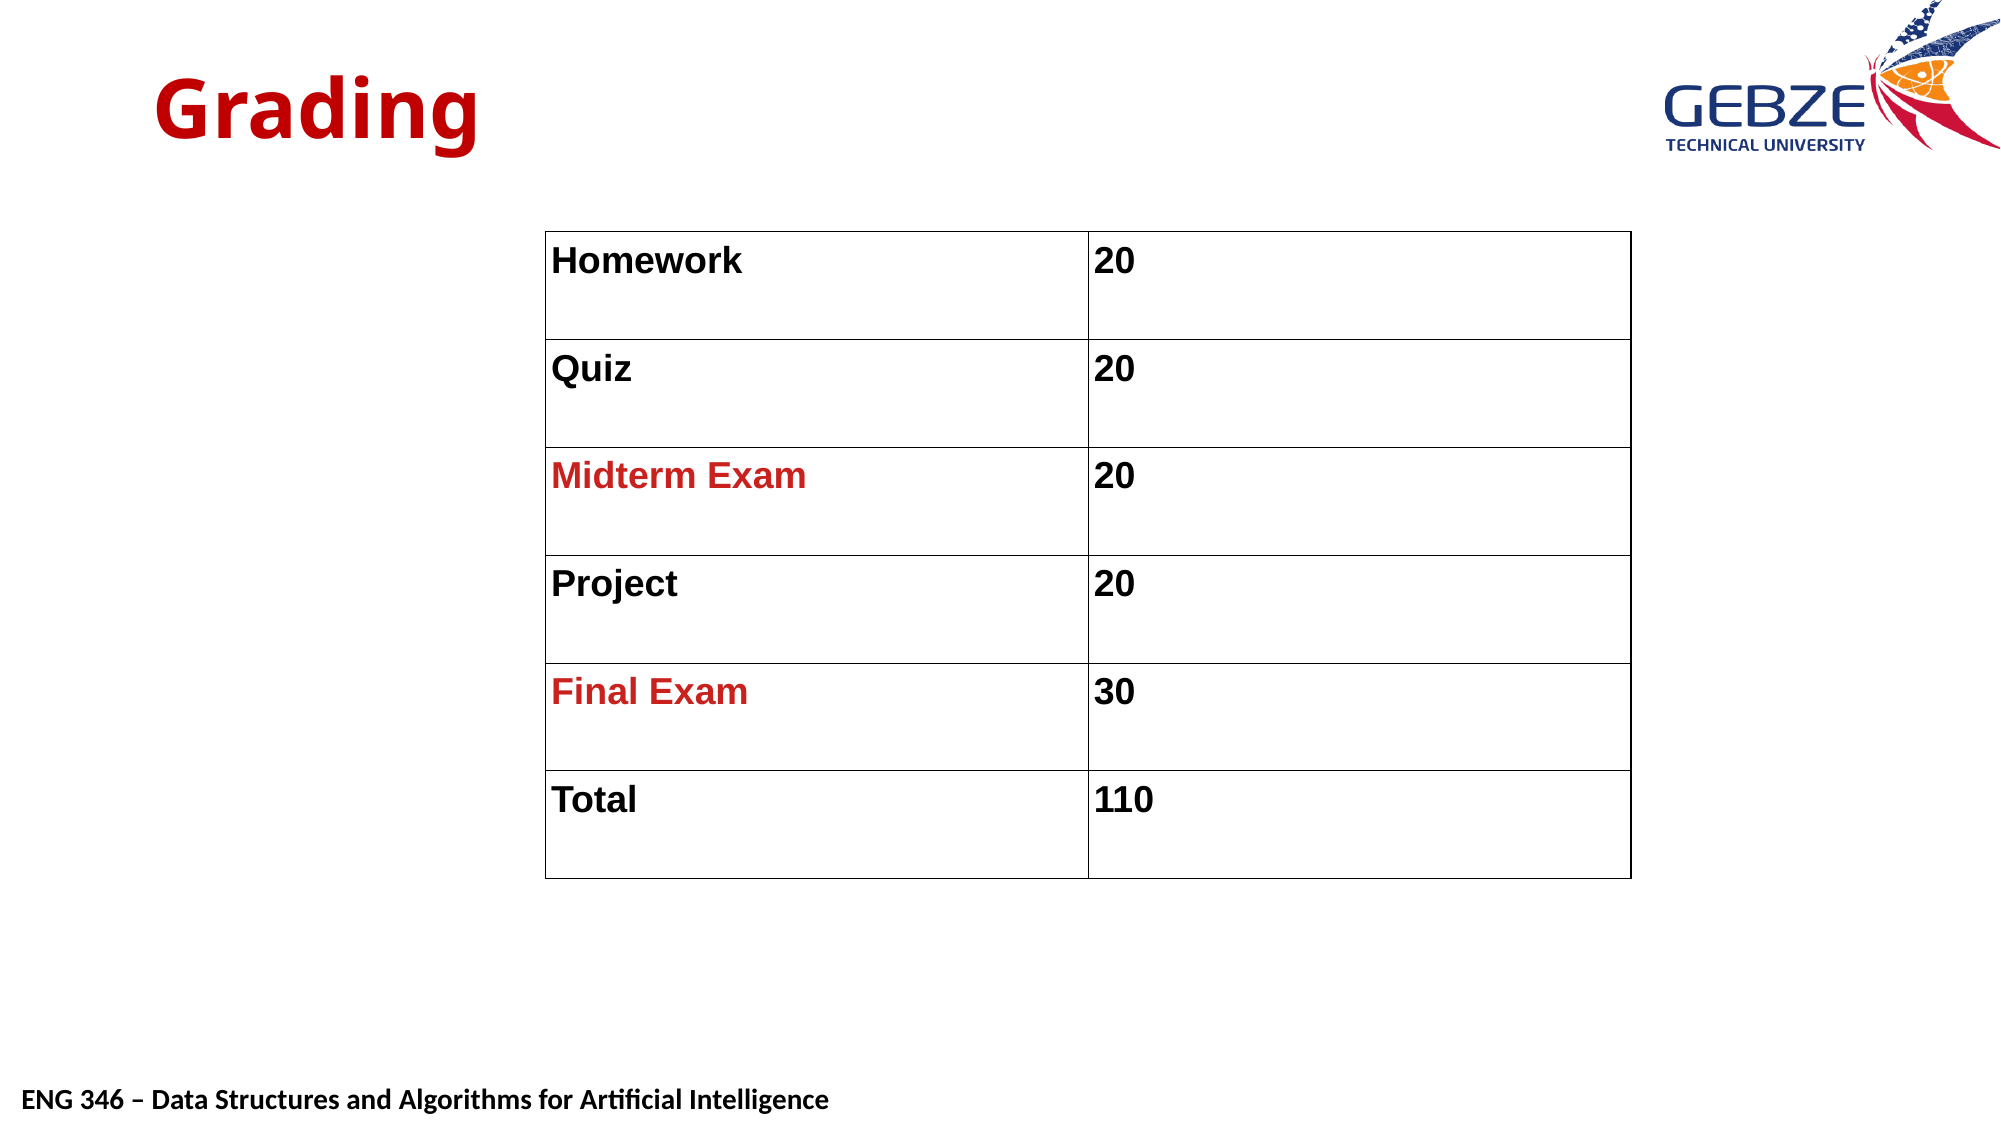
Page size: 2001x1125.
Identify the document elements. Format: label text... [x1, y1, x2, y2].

table_cell 20 [1089, 556, 1630, 663]
table_header Homework [546, 232, 1088, 339]
table_cell Midterm Exam [546, 448, 1088, 555]
picture [1665, 0, 2001, 151]
table_cell 30 [1089, 664, 1630, 770]
title Grading [137, 59, 1862, 165]
table_header 20 [1089, 232, 1630, 339]
table_cell Final Exam [546, 664, 1088, 770]
table_cell Total [546, 771, 1088, 878]
table_cell 110 [1089, 771, 1630, 878]
table_cell 20 [1089, 340, 1630, 447]
table_cell 20 [1089, 448, 1630, 555]
table_cell Quiz [546, 340, 1088, 447]
table_cell Project [546, 556, 1088, 663]
